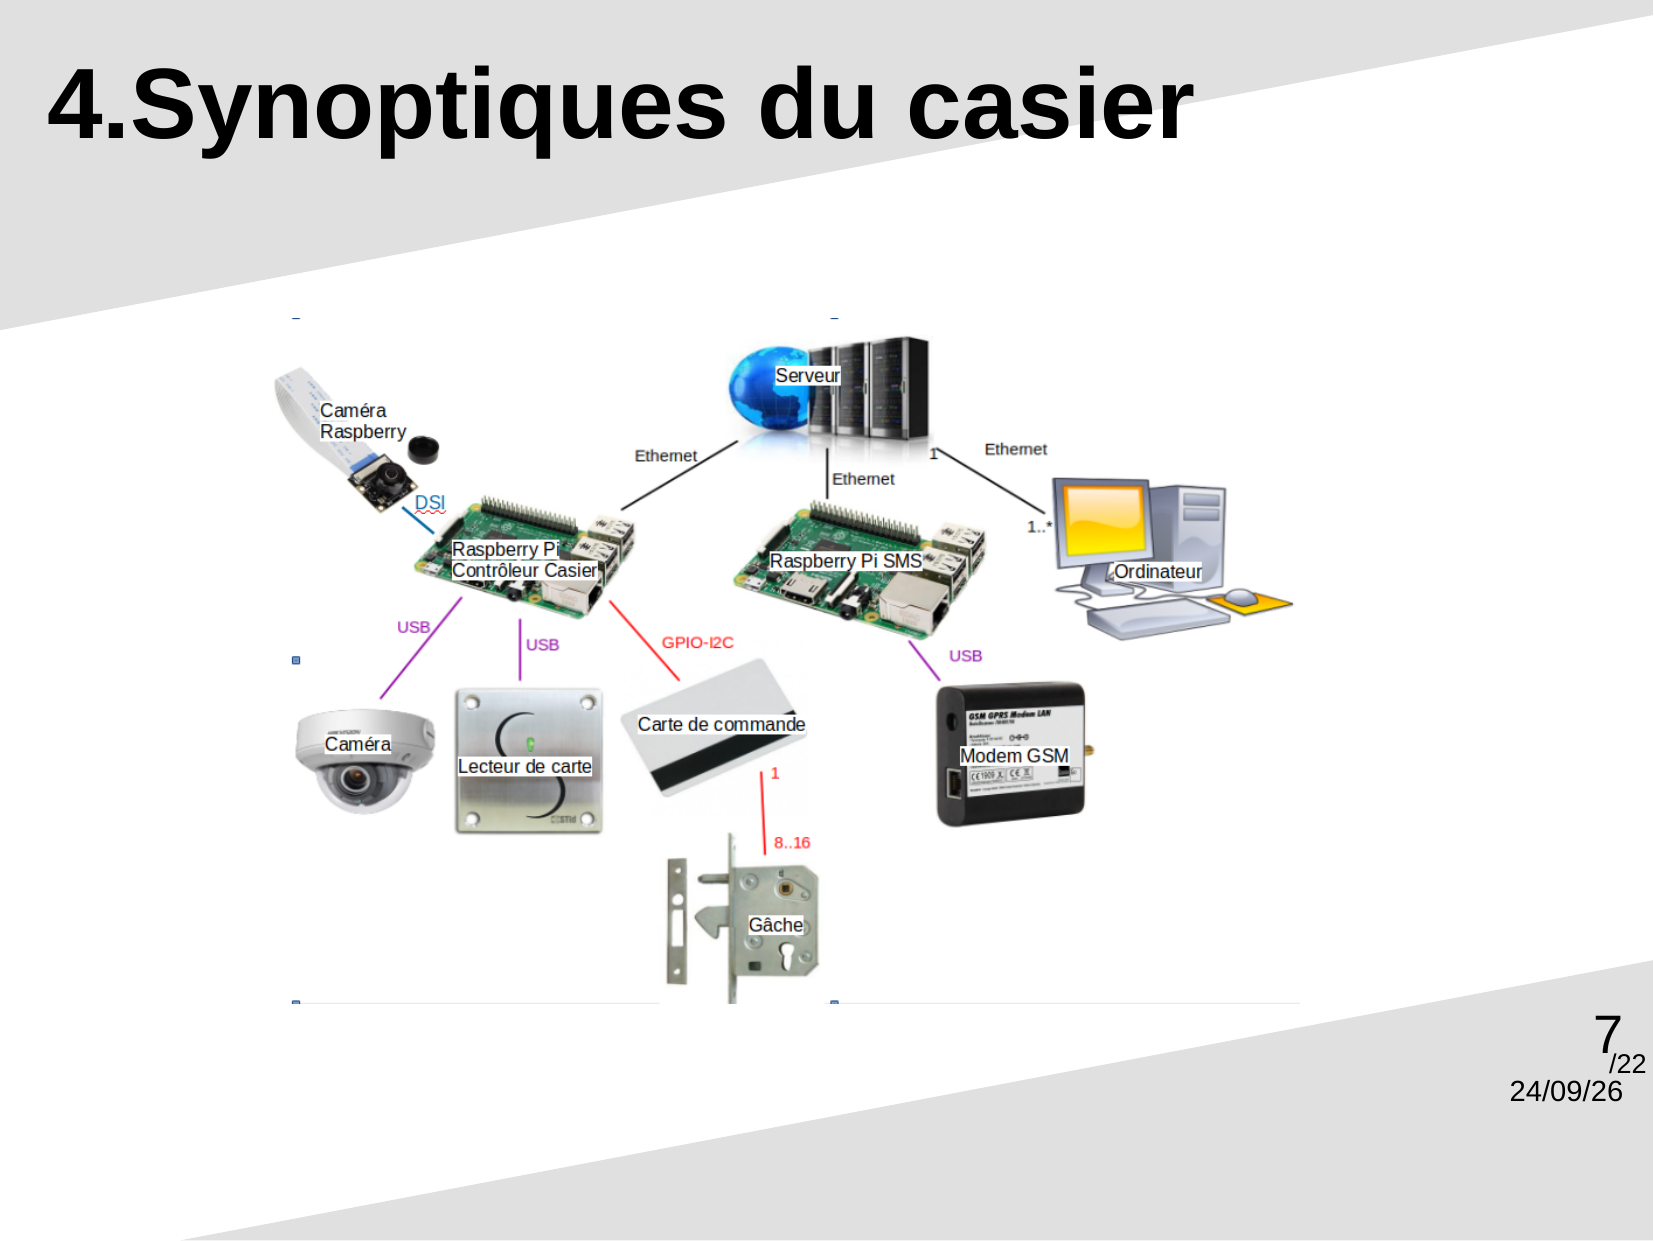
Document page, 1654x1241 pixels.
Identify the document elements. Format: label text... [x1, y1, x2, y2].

picture [271, 318, 1300, 1004]
text_box /22 [1594, 1041, 1653, 1087]
title 4.Synoptiques du casier [47, 0, 1536, 209]
